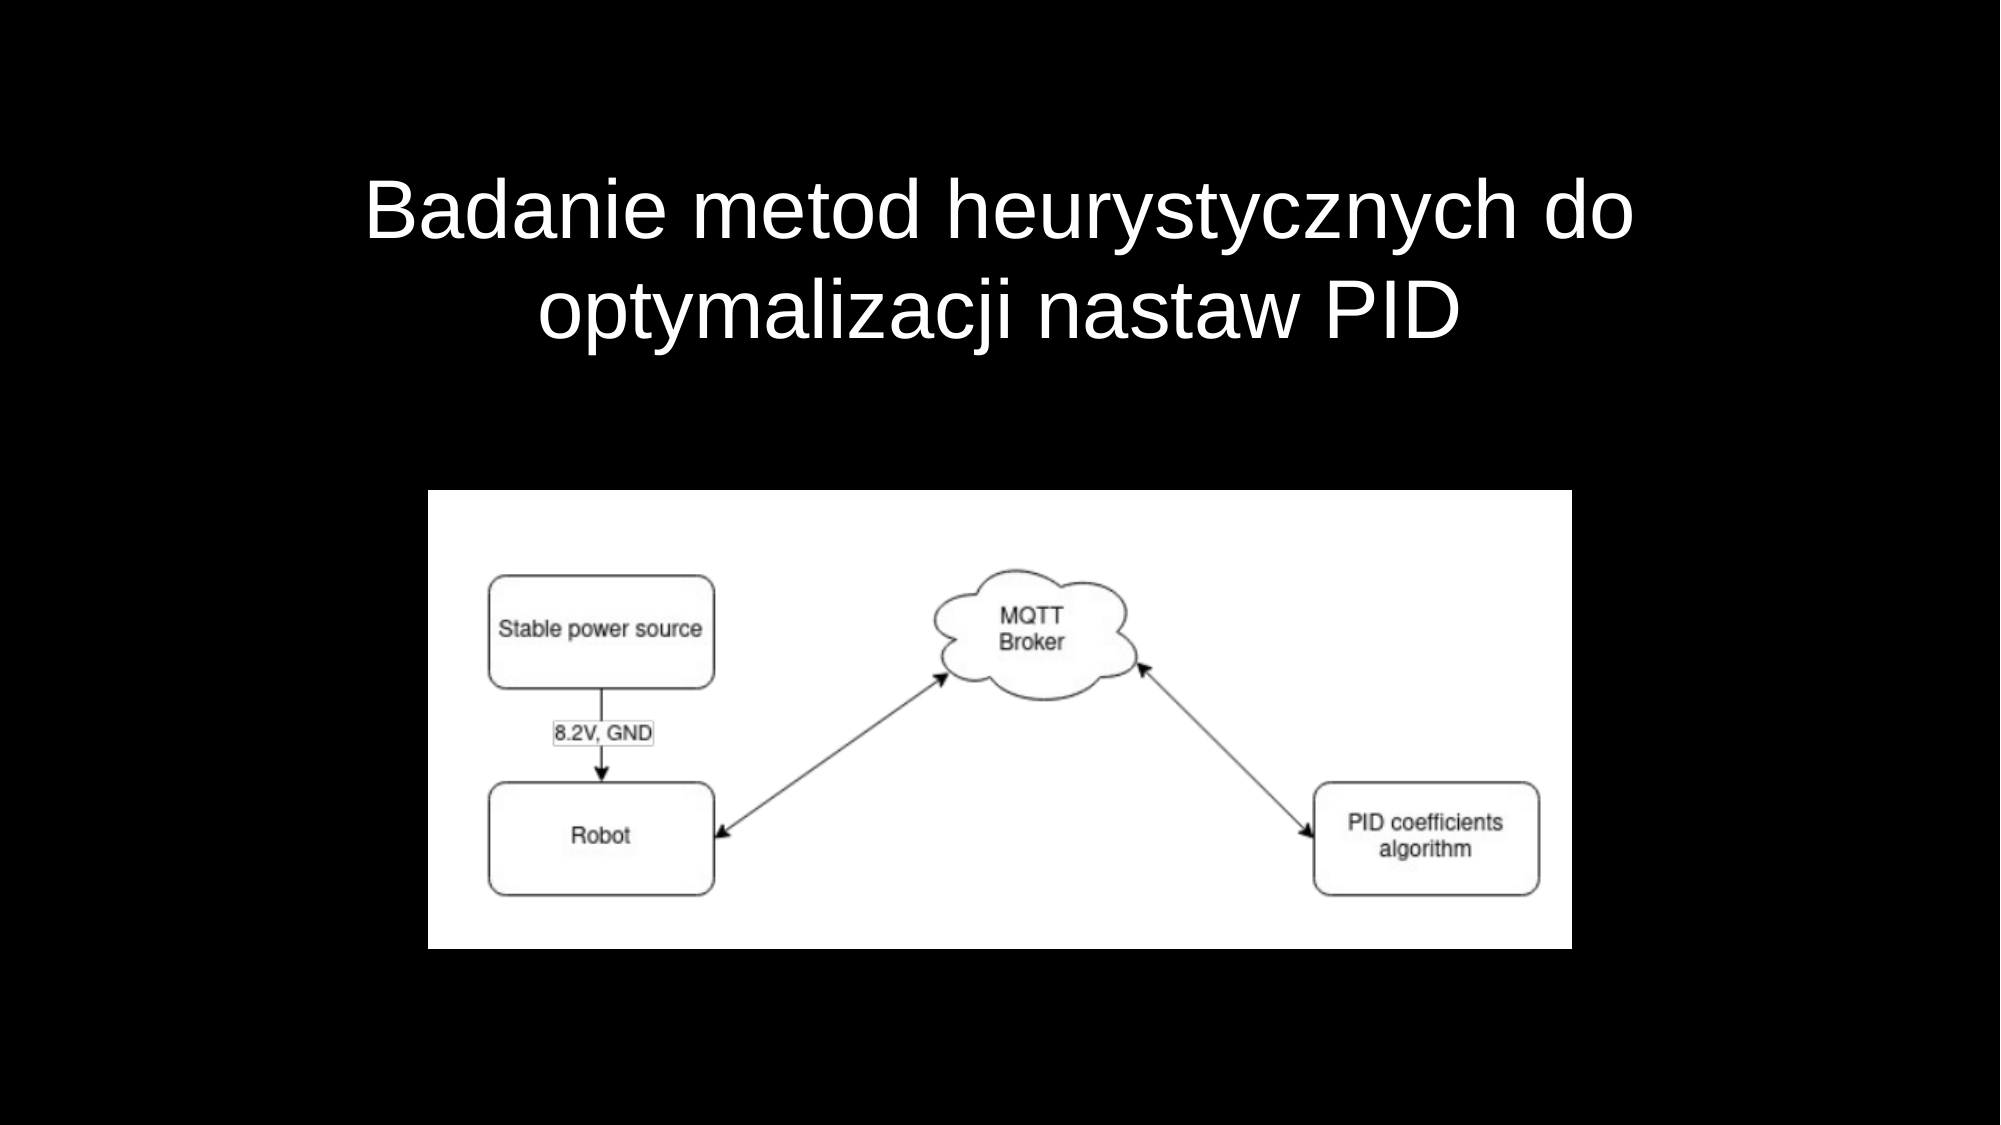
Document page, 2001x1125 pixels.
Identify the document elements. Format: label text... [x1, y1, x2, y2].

picture [428, 490, 1572, 949]
title Badanie metod heurystycznych do optymalizacji nastaw PID [187, 143, 1813, 367]
